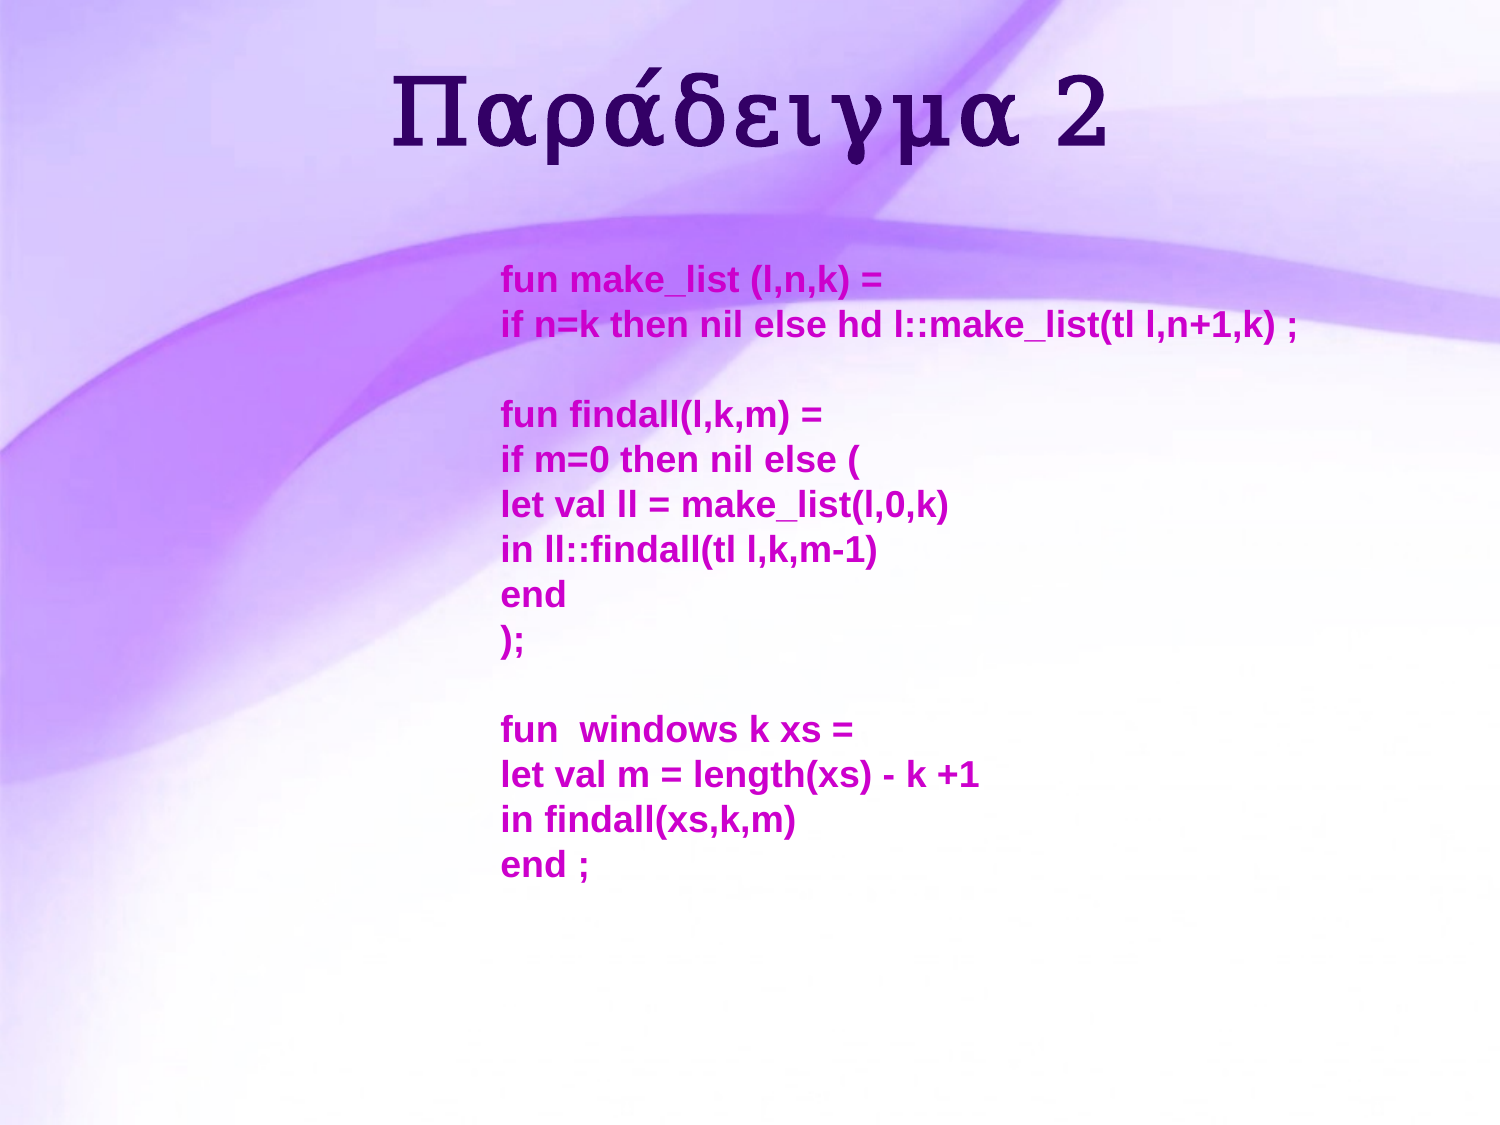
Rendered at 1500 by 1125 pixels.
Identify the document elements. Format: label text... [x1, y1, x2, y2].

picture [0, 0, 1500, 1125]
title Παράδειγμα 2 [75, 45, 1425, 233]
list fun make_list (l,n,k) = if n=k then nil else hd l::make_list(tl l,n+1,k) ; fun findall(l,k,m) = if m=0 then nil else ( let val ll = make_list(l,0,k) in ll::findall(tl l,k,m-1) end ); fun windows k xs = let val m = length(xs) - k +1 in findall(xs,k,m) end ; [429, 248, 1500, 1125]
